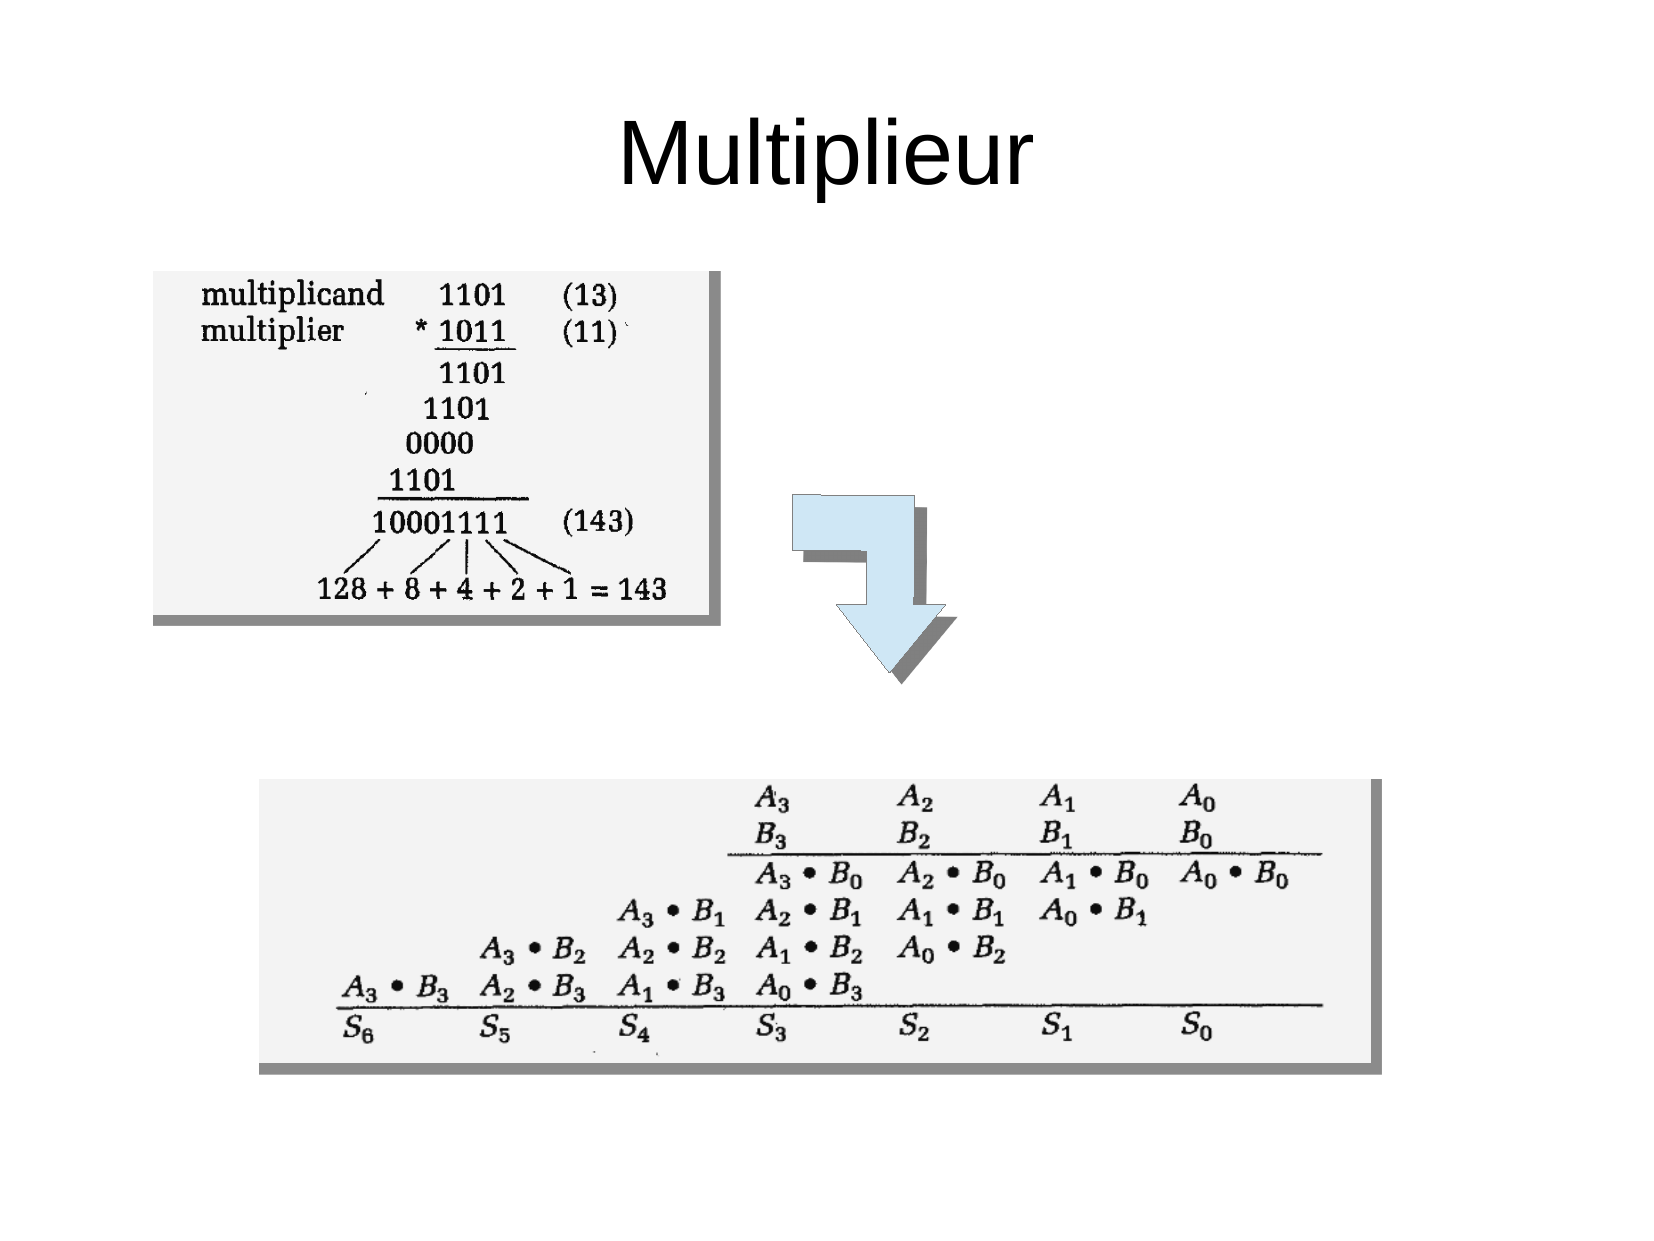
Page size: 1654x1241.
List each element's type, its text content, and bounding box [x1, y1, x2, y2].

title Multiplieur [82, 49, 1571, 257]
text_box [792, 494, 946, 673]
picture [141, 259, 709, 615]
picture [248, 767, 1371, 1063]
